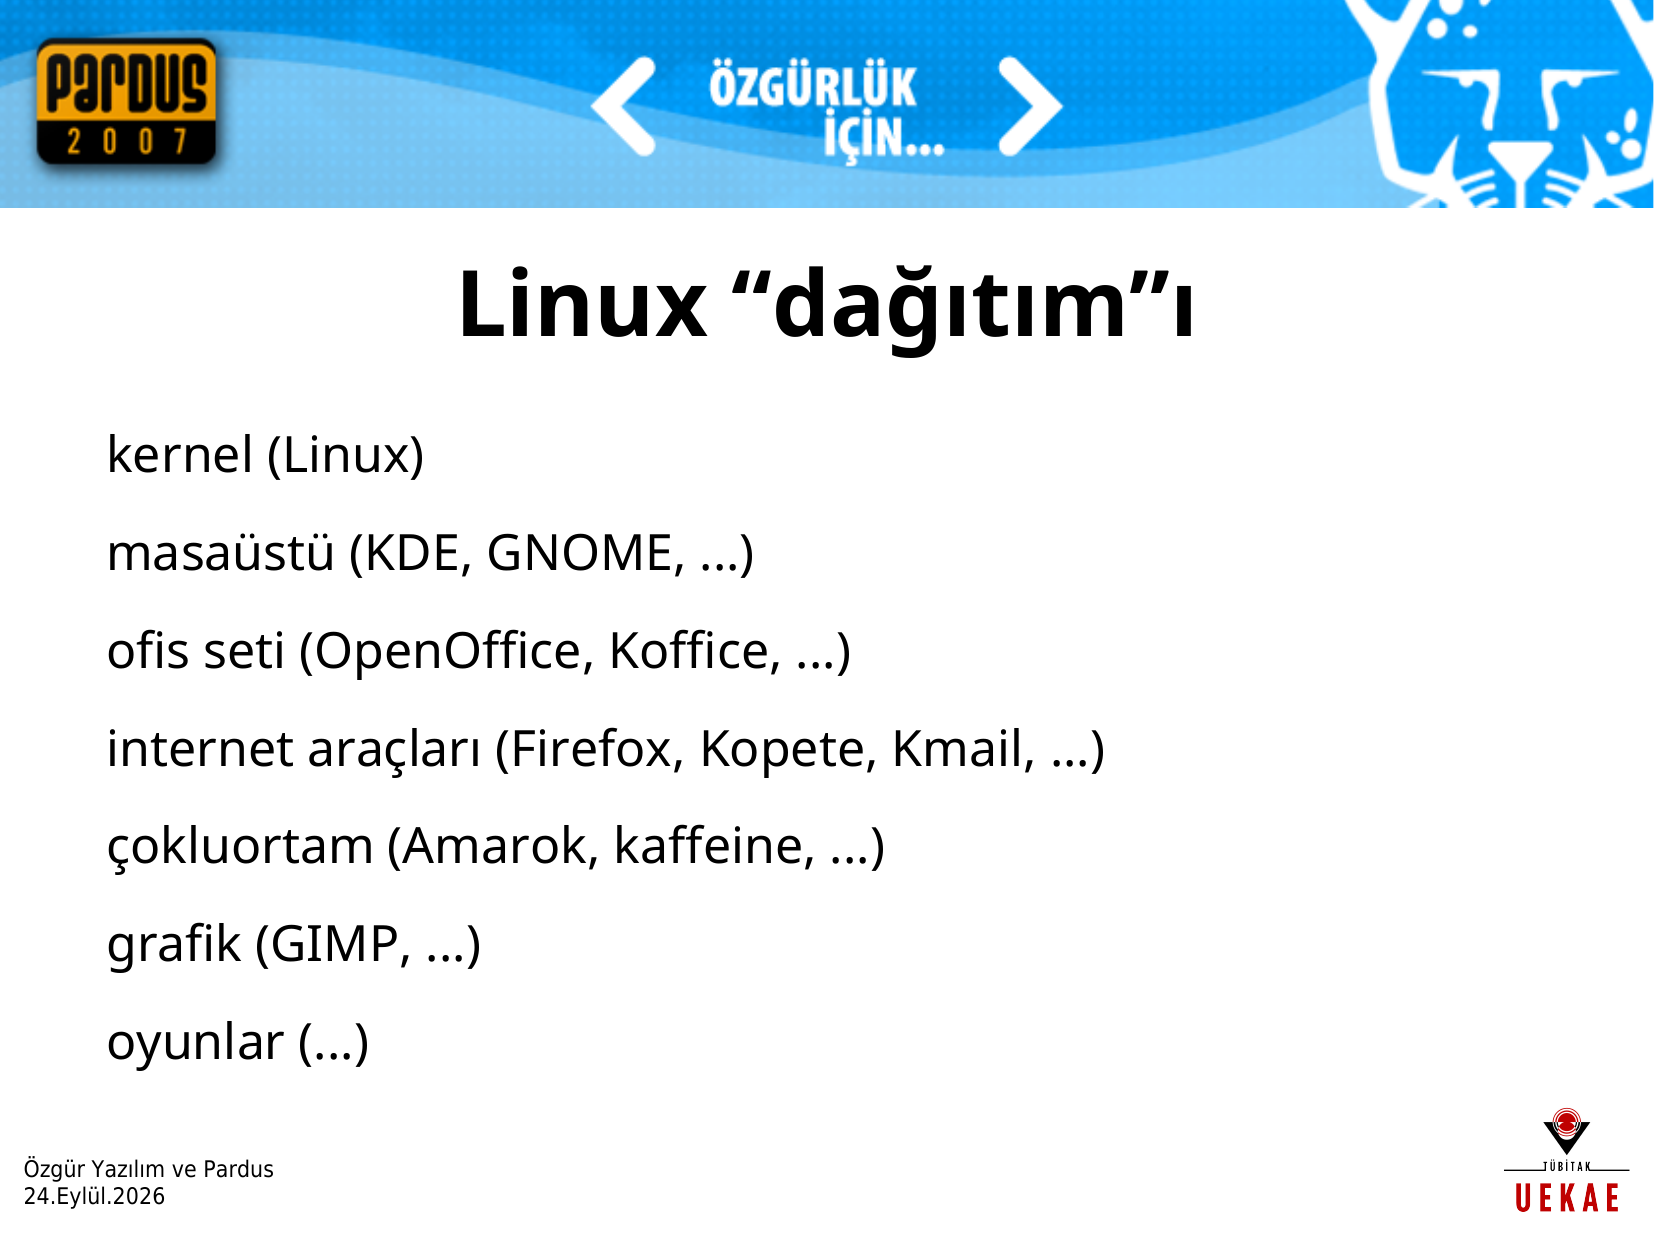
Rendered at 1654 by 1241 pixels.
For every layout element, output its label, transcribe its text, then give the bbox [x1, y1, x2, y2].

title Linux “dağıtım”ı [82, 197, 1571, 405]
picture [0, 0, 1654, 208]
picture [1500, 1104, 1634, 1215]
list kernel (Linux) masaüstü (KDE, GNOME, ...) ofis seti (OpenOffice, Koffice, ...) internet araçları (Firefox, Kopete, Kmail, ...) çokluortam (Amarok, kaffeine, ...) grafik (GIMP, ...) oyunlar (...) [88, 419, 1571, 1056]
